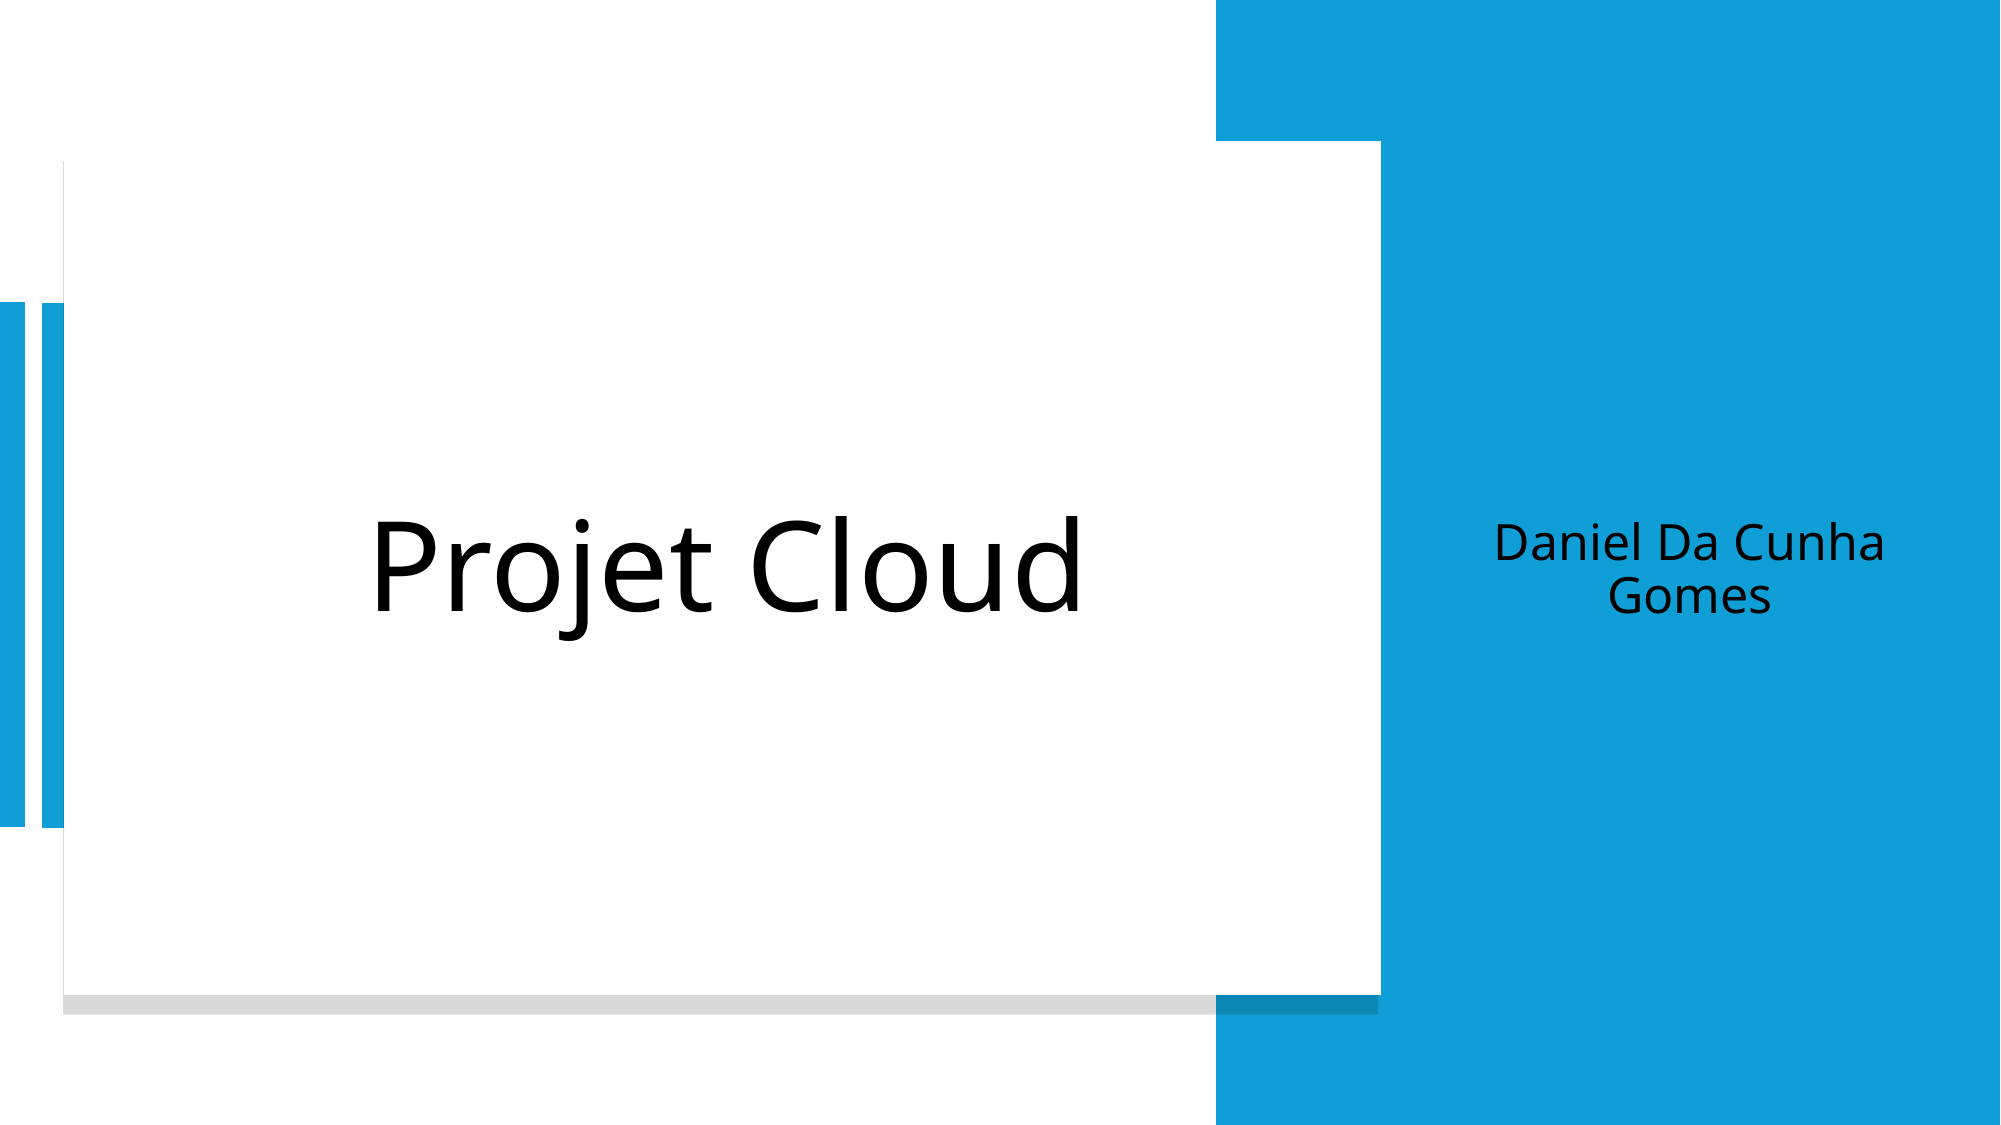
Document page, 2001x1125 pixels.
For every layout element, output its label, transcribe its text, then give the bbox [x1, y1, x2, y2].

title Projet Cloud [144, 241, 1311, 901]
subtitle Daniel Da Cunha Gomes [1444, 302, 1937, 839]
text_box [0, 0, 2000, 1125]
